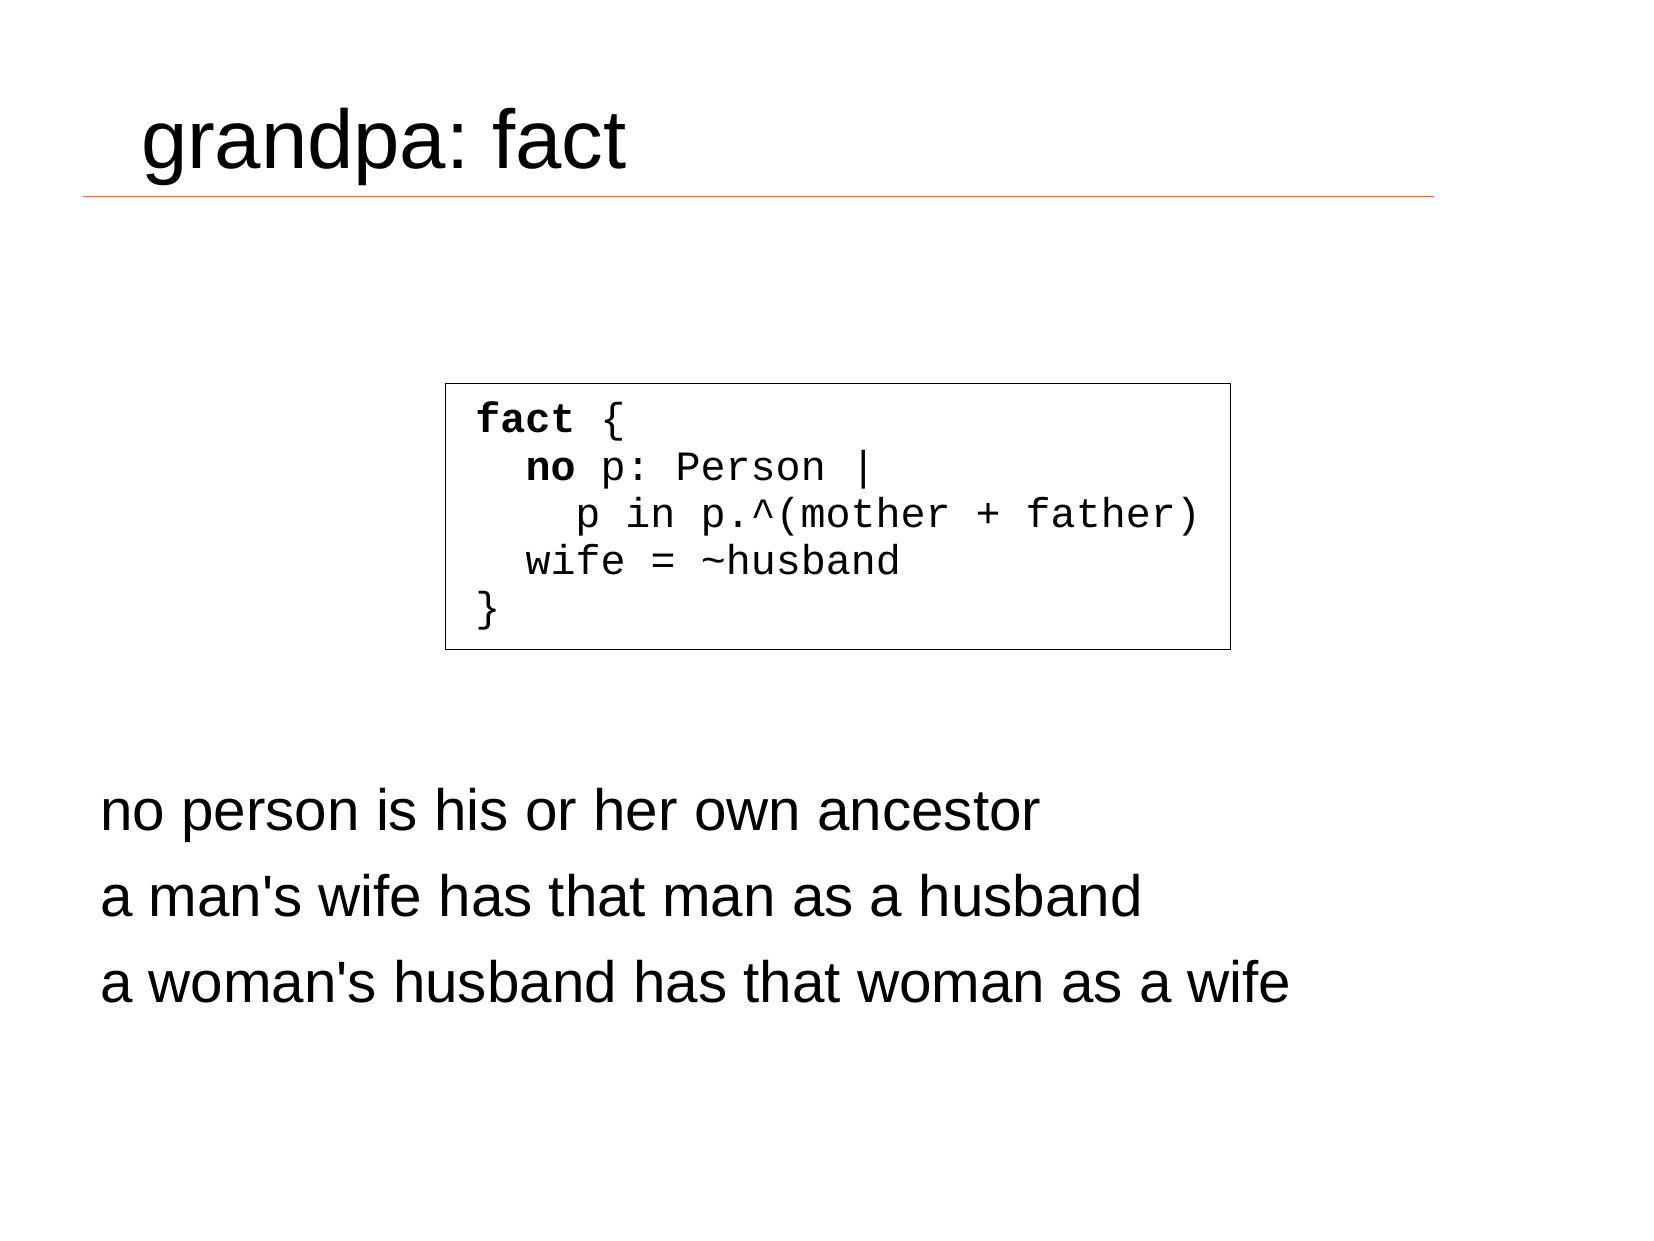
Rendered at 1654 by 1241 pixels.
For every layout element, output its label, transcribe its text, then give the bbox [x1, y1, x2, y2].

list no person is his or her own ancestor a man's wife has that man as a husband a woman's husband has that woman as a wife [82, 261, 1571, 1120]
title grandpa: fact [141, 86, 1604, 193]
text_box fact { no p: Person | p in p.^(mother + father) wife = ~husband } [445, 383, 1231, 636]
